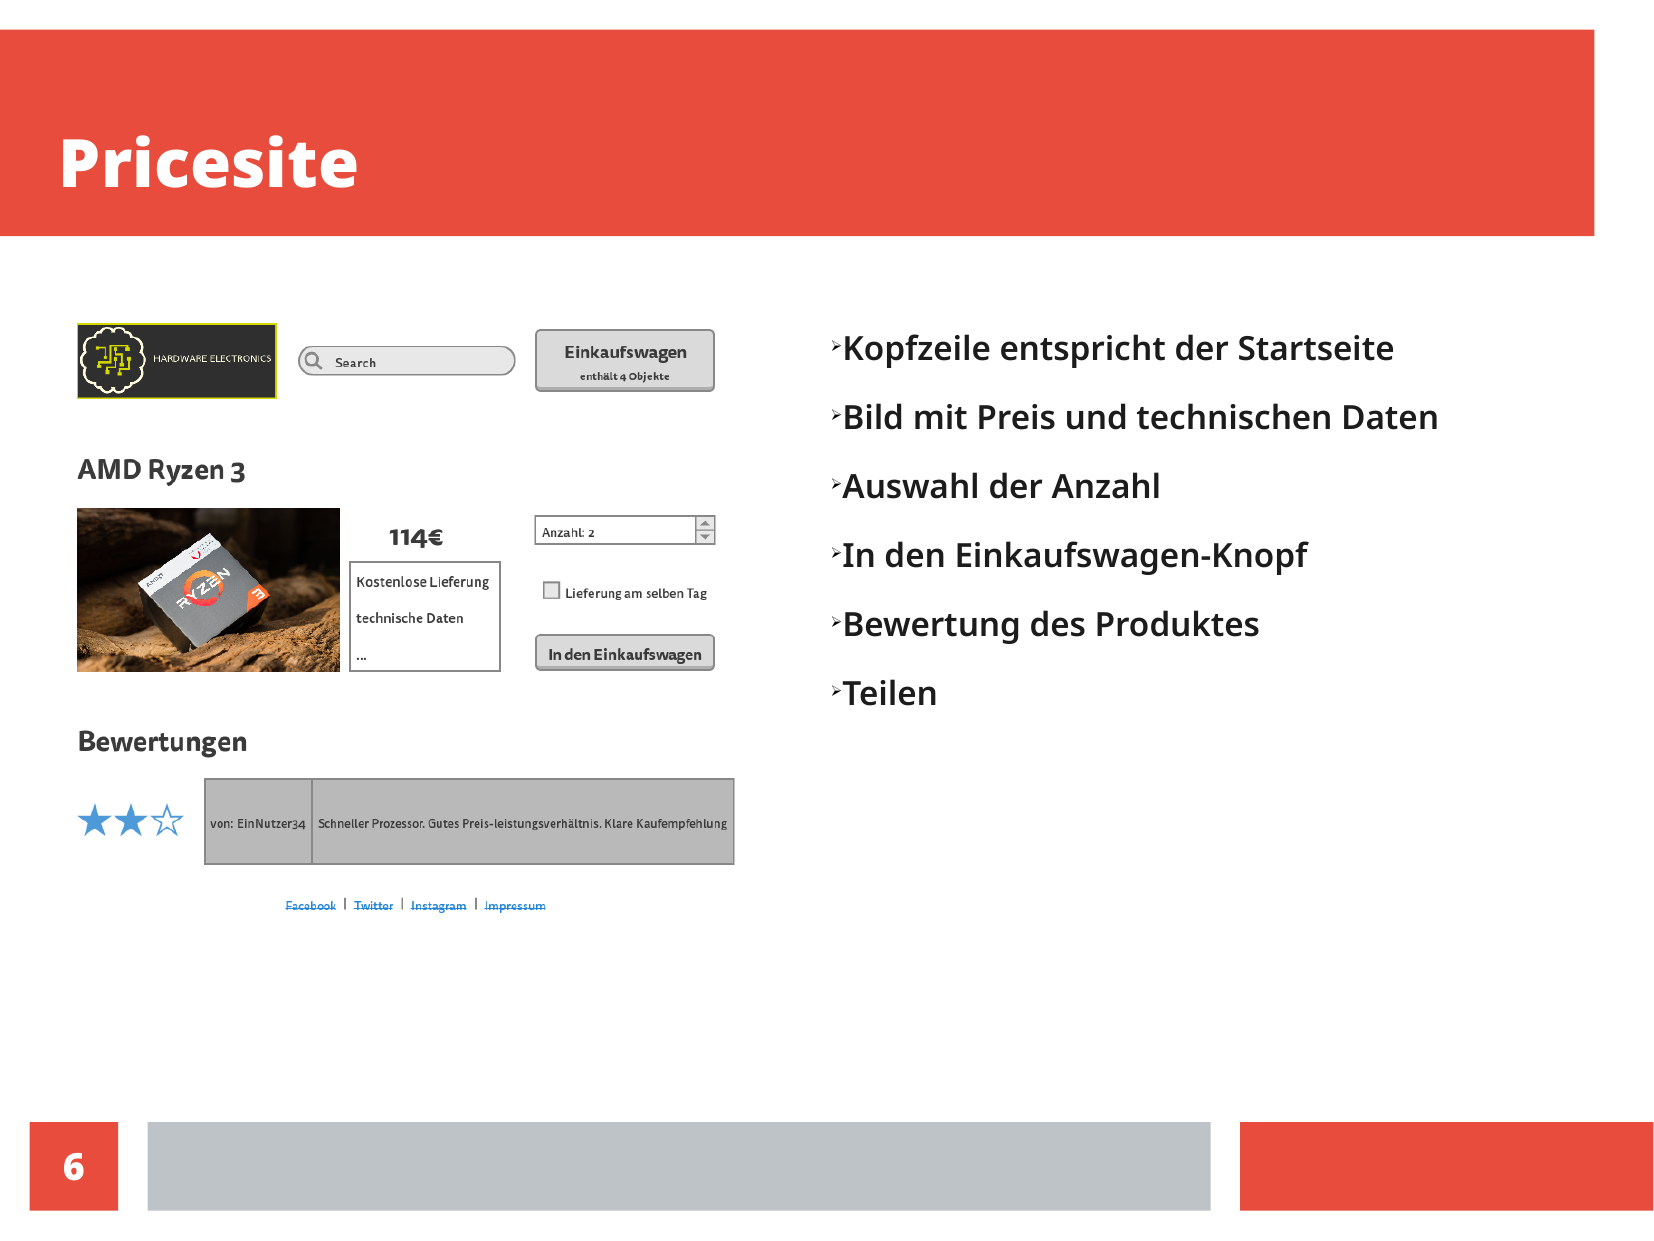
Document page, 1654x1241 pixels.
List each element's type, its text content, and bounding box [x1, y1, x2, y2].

picture [58, 318, 1059, 936]
title Pricesite [59, 59, 1595, 207]
list Kopfzeile entspricht der Startseite Bild mit Preis und technischen Daten Auswahl der Anzahl In den Einkaufswagen-Knopf Bewertung des Produktes Teilen [830, 324, 1566, 1093]
